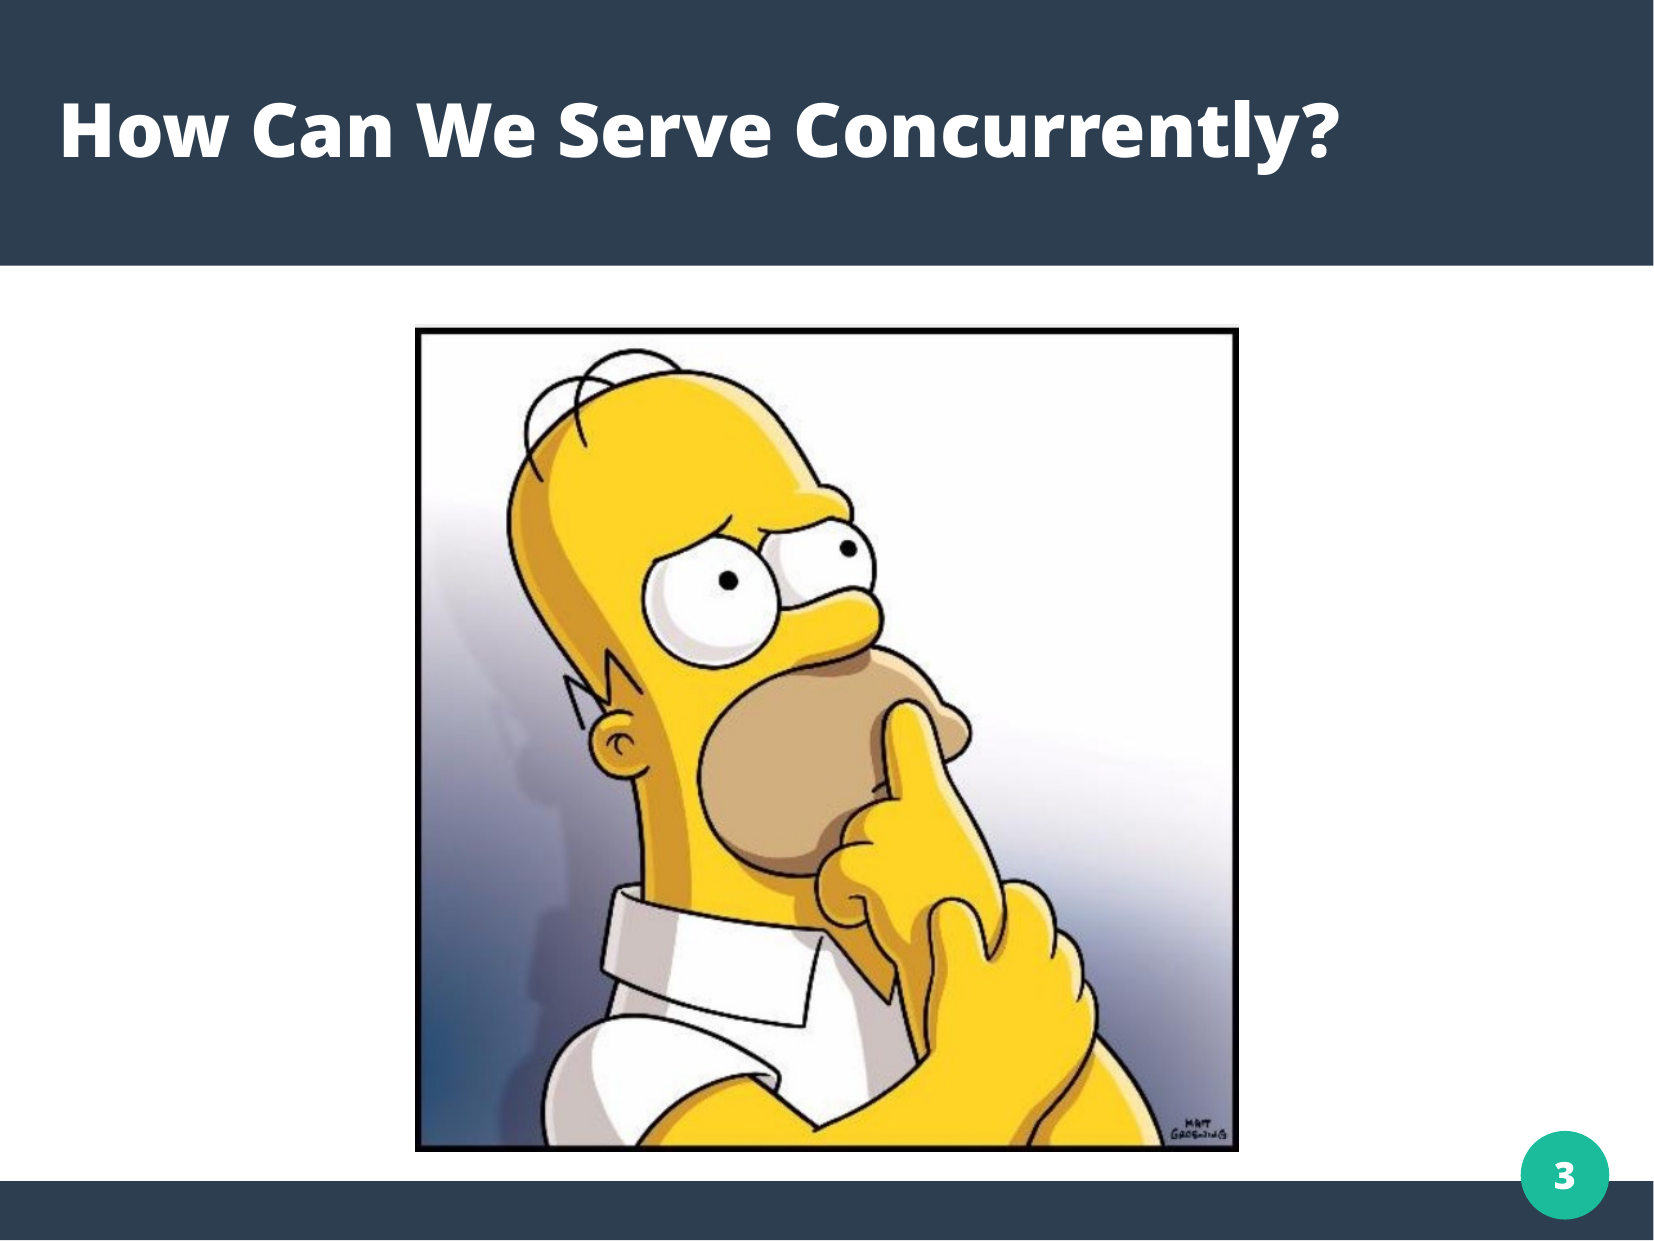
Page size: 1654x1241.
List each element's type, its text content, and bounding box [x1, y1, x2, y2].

picture [415, 324, 1239, 1152]
title How Can We Serve Concurrently? [59, 49, 1595, 207]
